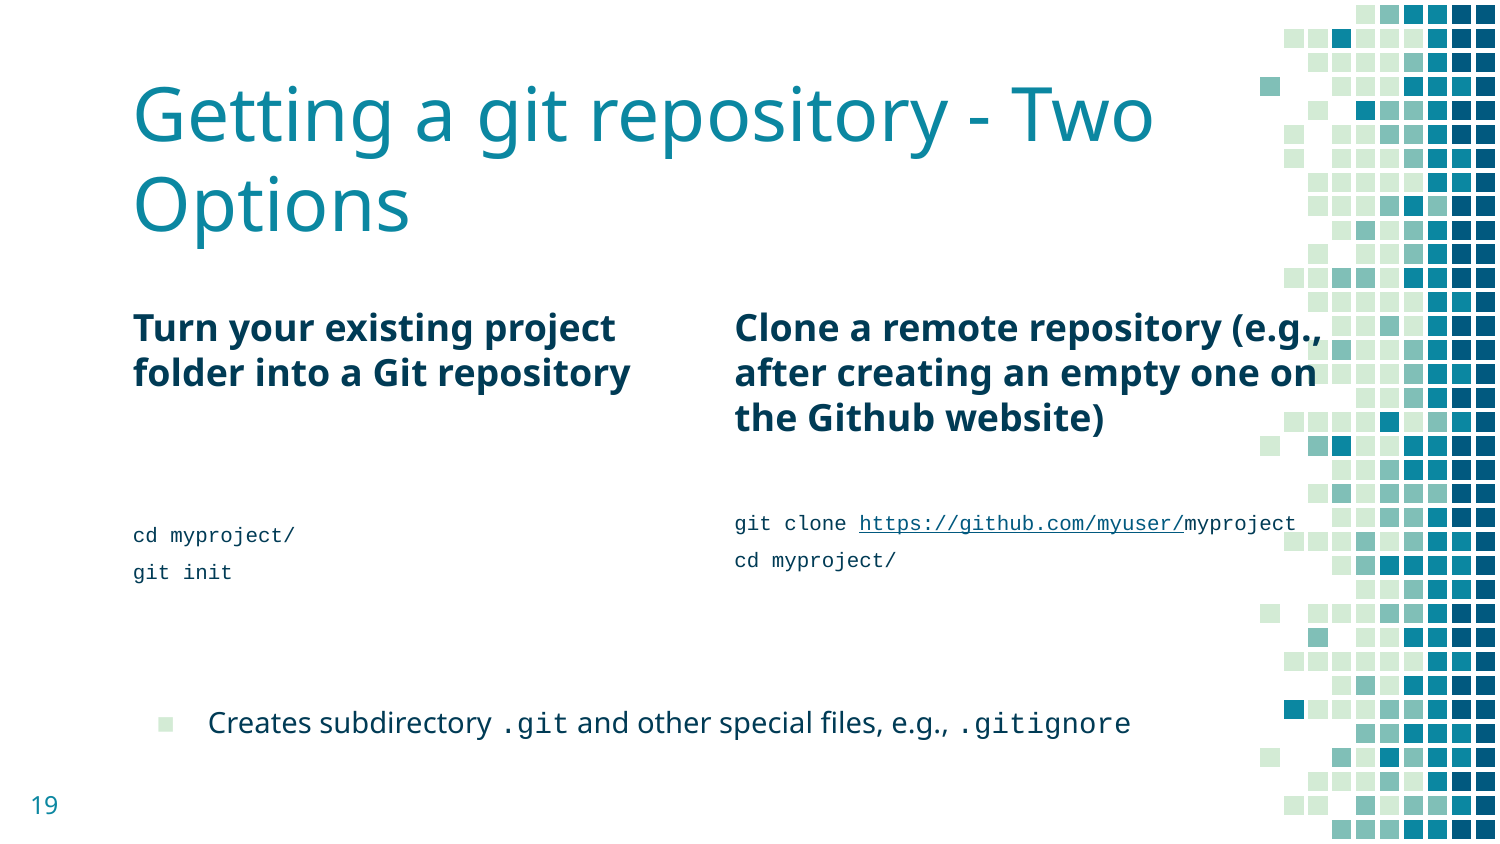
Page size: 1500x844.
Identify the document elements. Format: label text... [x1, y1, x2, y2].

slide_number <number> [15, 774, 105, 839]
list Creates subdirectory .git and other special files, e.g., .gitignore [117, 689, 1227, 839]
title Getting a git repository - Two Options [117, 121, 1227, 262]
list Clone a remote repository (e.g., after creating an empty one on the Github website) git clone https://github.com/myuser/myproject cd myproject/ [719, 289, 1377, 796]
list Turn your existing project folder into a Git repository cd myproject/ git init [117, 289, 650, 689]
